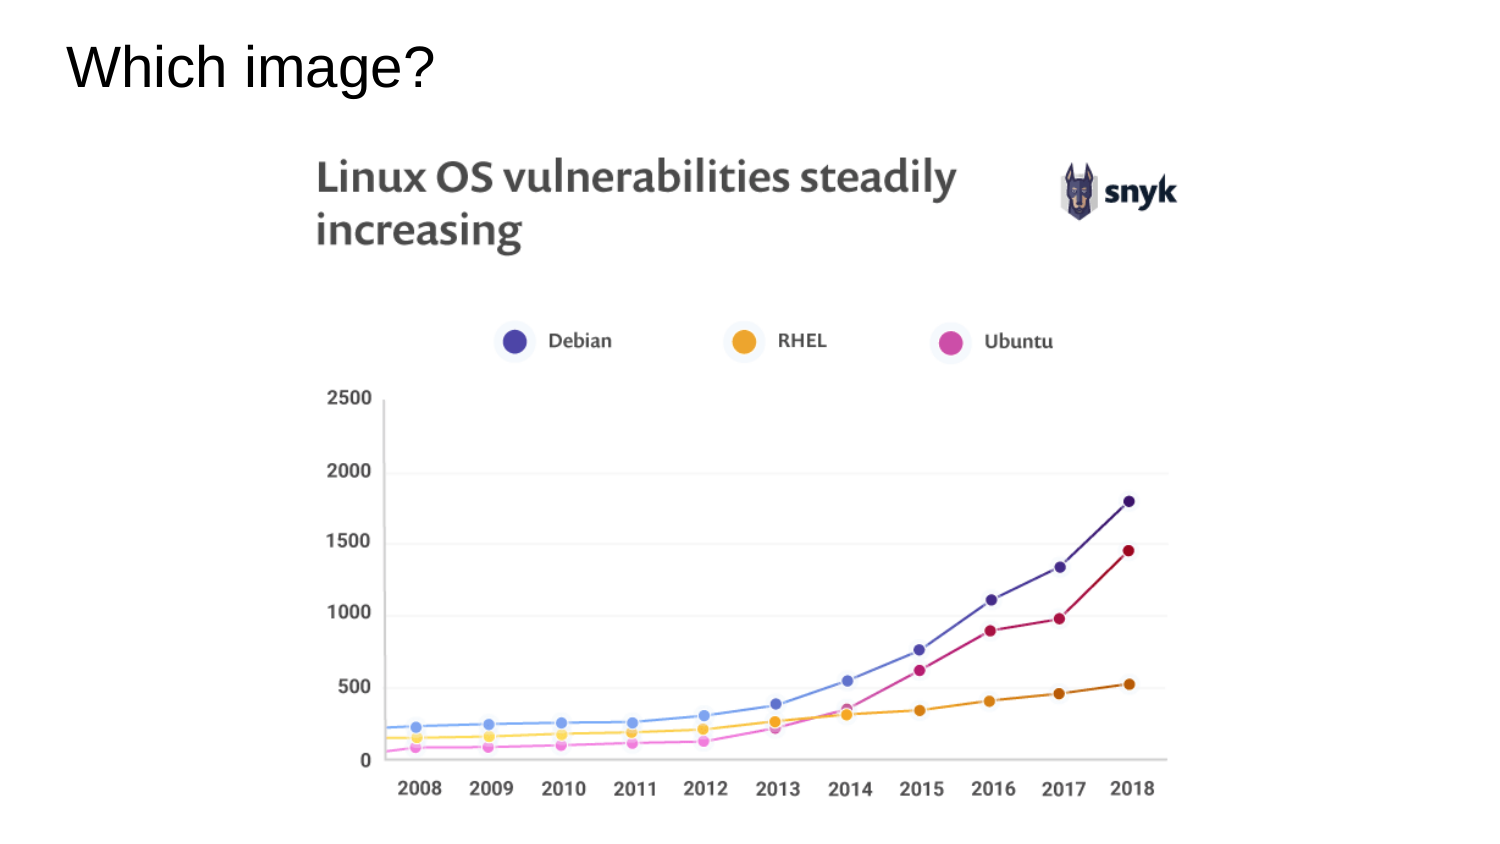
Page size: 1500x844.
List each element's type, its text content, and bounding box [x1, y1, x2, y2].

title Which image? [51, 13, 1449, 108]
picture [269, 132, 1231, 819]
